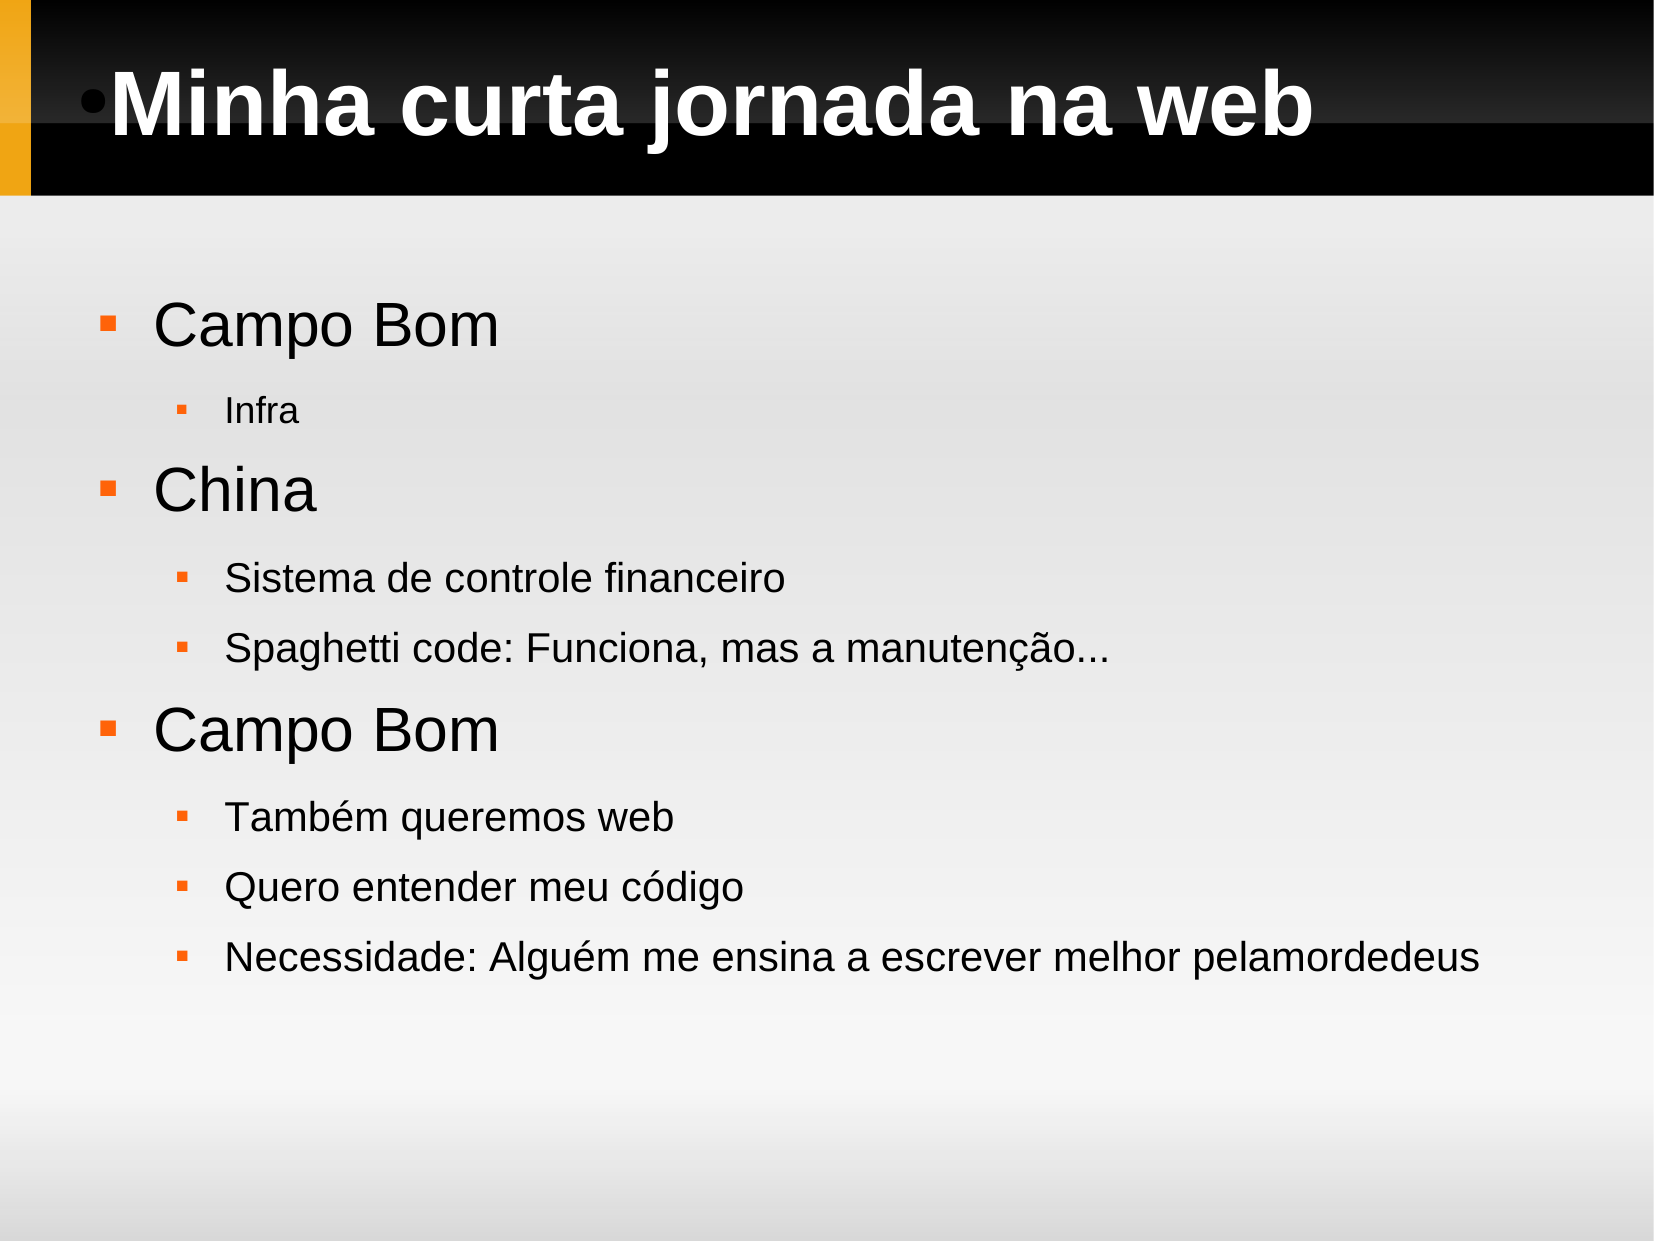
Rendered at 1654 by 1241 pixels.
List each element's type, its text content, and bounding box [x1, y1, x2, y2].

list Campo Bom Infra China Sistema de controle financeiro Spaghetti code: Funciona, mas a manutenção... Campo Bom Também queremos web Quero entender meu código Necessidade: Alguém me ensina a escrever melhor pelamordedeus [82, 290, 1613, 1094]
title Minha curta jornada na web [76, 7, 1565, 200]
picture [0, 0, 1654, 1241]
